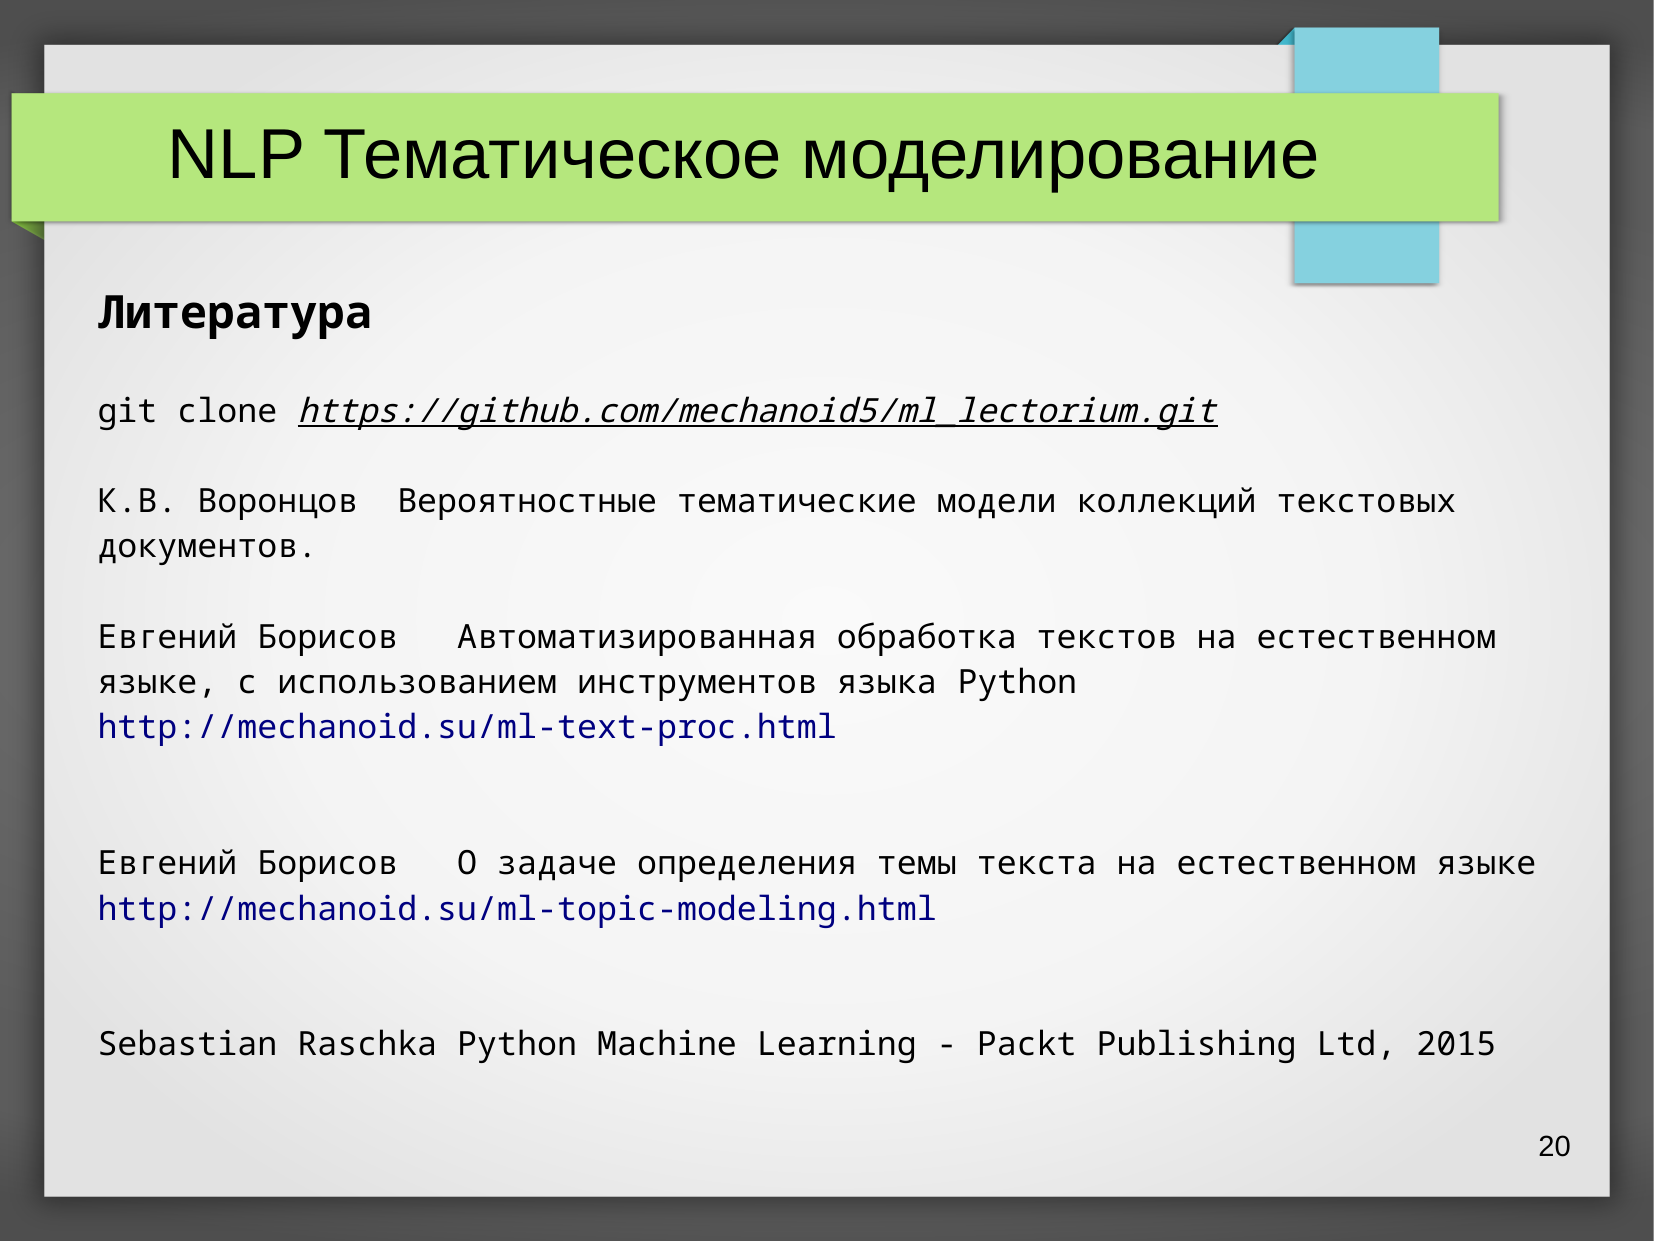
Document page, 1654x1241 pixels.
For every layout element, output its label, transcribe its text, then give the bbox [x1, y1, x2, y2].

title NLP Тематическое моделирование [82, 113, 1406, 194]
text_box Литература git clone https://github.com/mechanoid5/ml_lectorium.git К.В. Воронцов Вероятностные тематические модели коллекций текстовых документов. Евгений Борисов Автоматизированная обработка текстов на естественном языке, с использованием инструментов языка Python http://mechanoid.su/ml-text-proc.html Евгений Борисов О задаче определения темы текста на естественном языке http://mechanoid.su/ml-topic-modeling.html Sebastian Raschka Python Machine Learning - Packt Publishing Ltd, 2015 [82, 271, 1607, 1072]
picture [0, 0, 1654, 1241]
